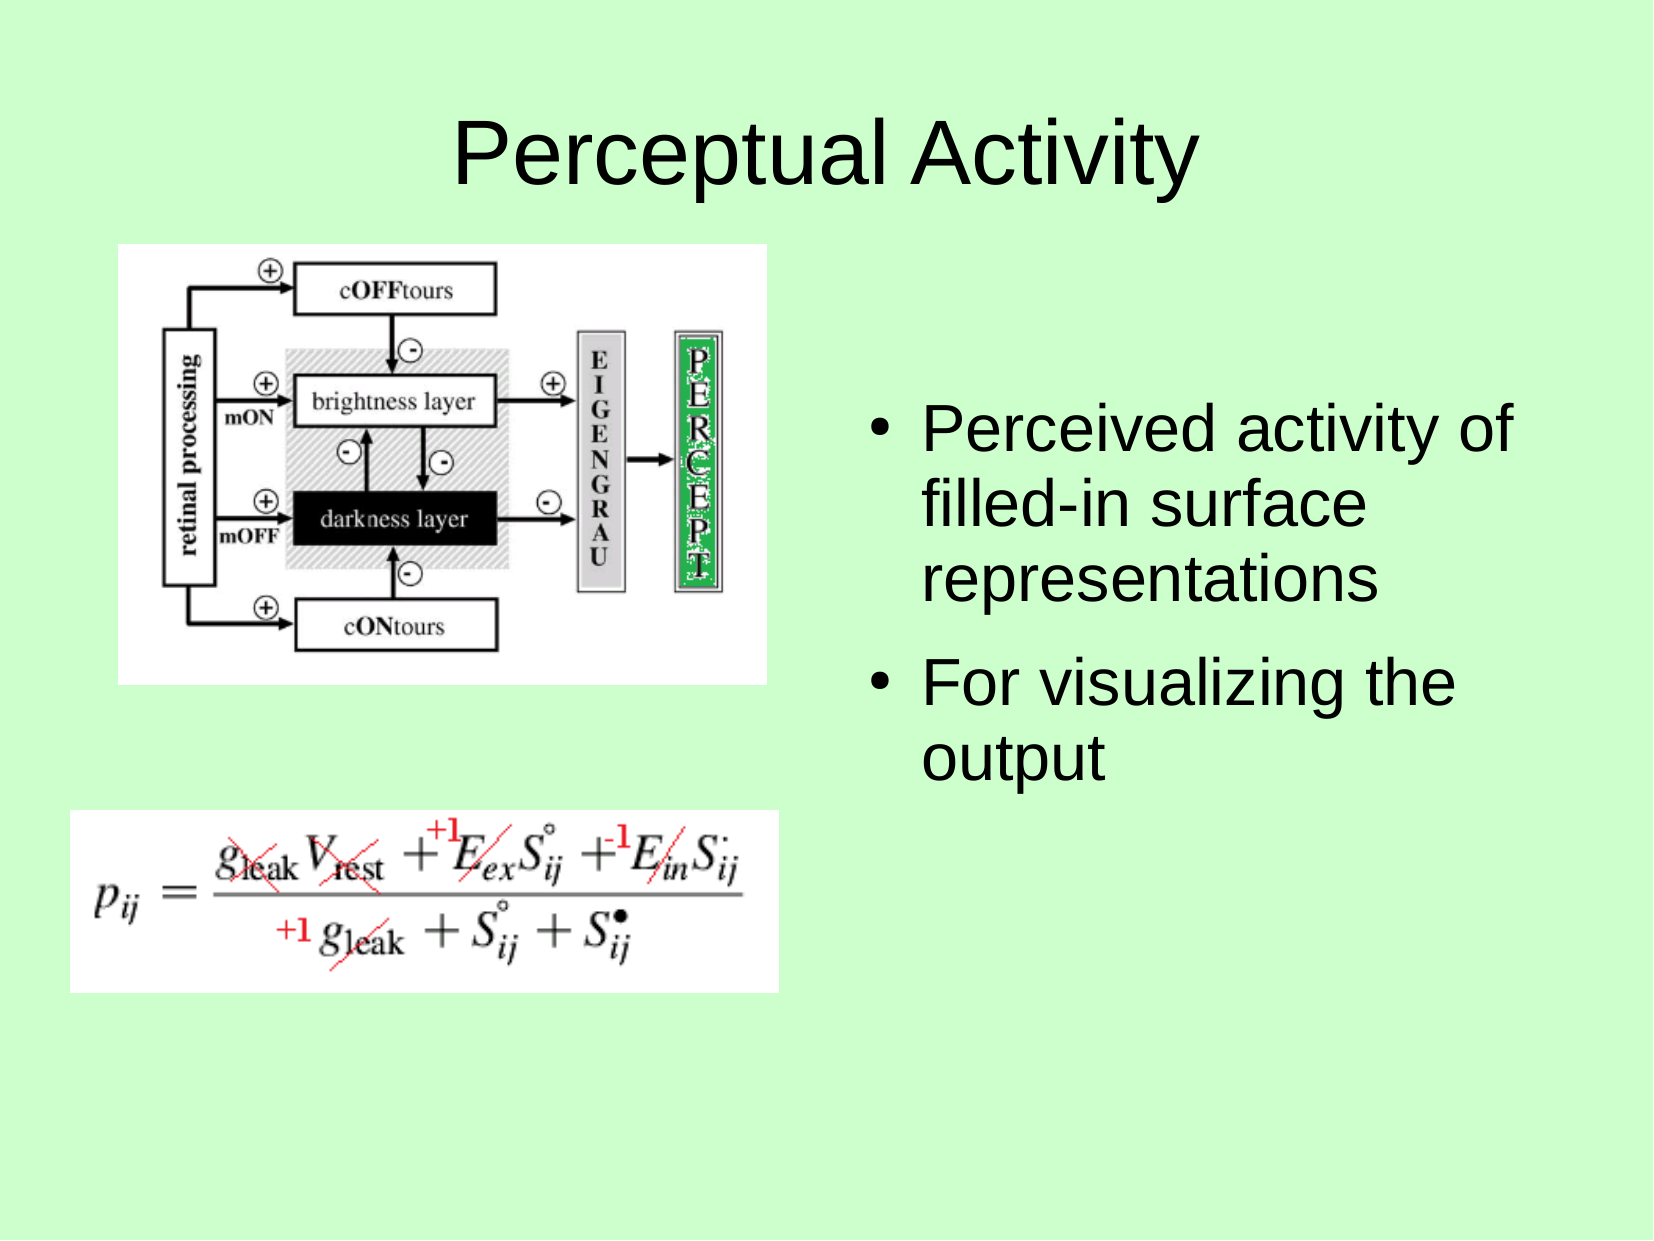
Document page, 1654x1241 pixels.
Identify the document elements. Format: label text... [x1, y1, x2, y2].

list Perceived activity of filled-in surface representations For visualizing the output [850, 391, 1583, 945]
picture [118, 244, 767, 686]
picture [70, 810, 779, 993]
title Perceptual Activity [82, 49, 1571, 257]
